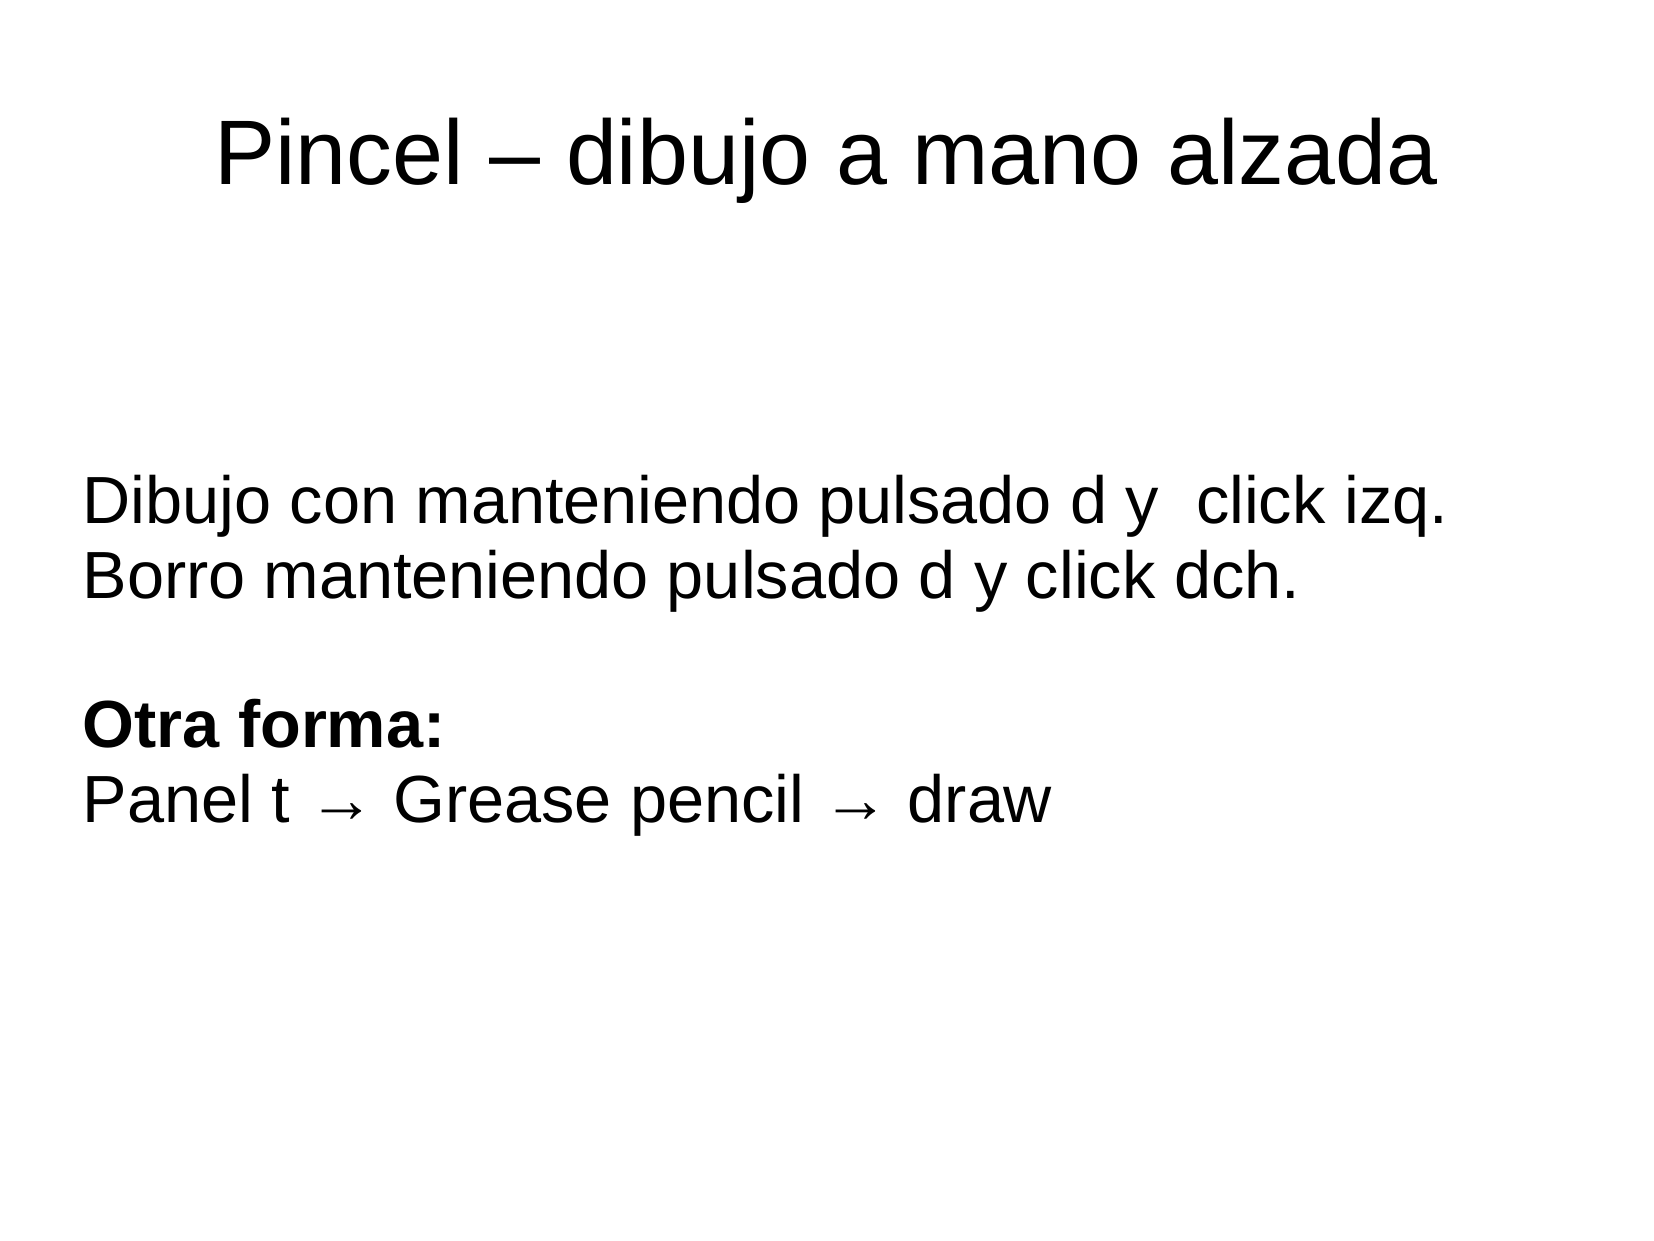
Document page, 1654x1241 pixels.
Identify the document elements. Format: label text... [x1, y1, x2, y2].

title Pincel – dibujo a mano alzada [82, 49, 1571, 257]
subtitle Dibujo con manteniendo pulsado d y click izq. Borro manteniendo pulsado d y click dch. Otra forma: Panel t → Grease pencil → draw [82, 290, 1571, 1010]
